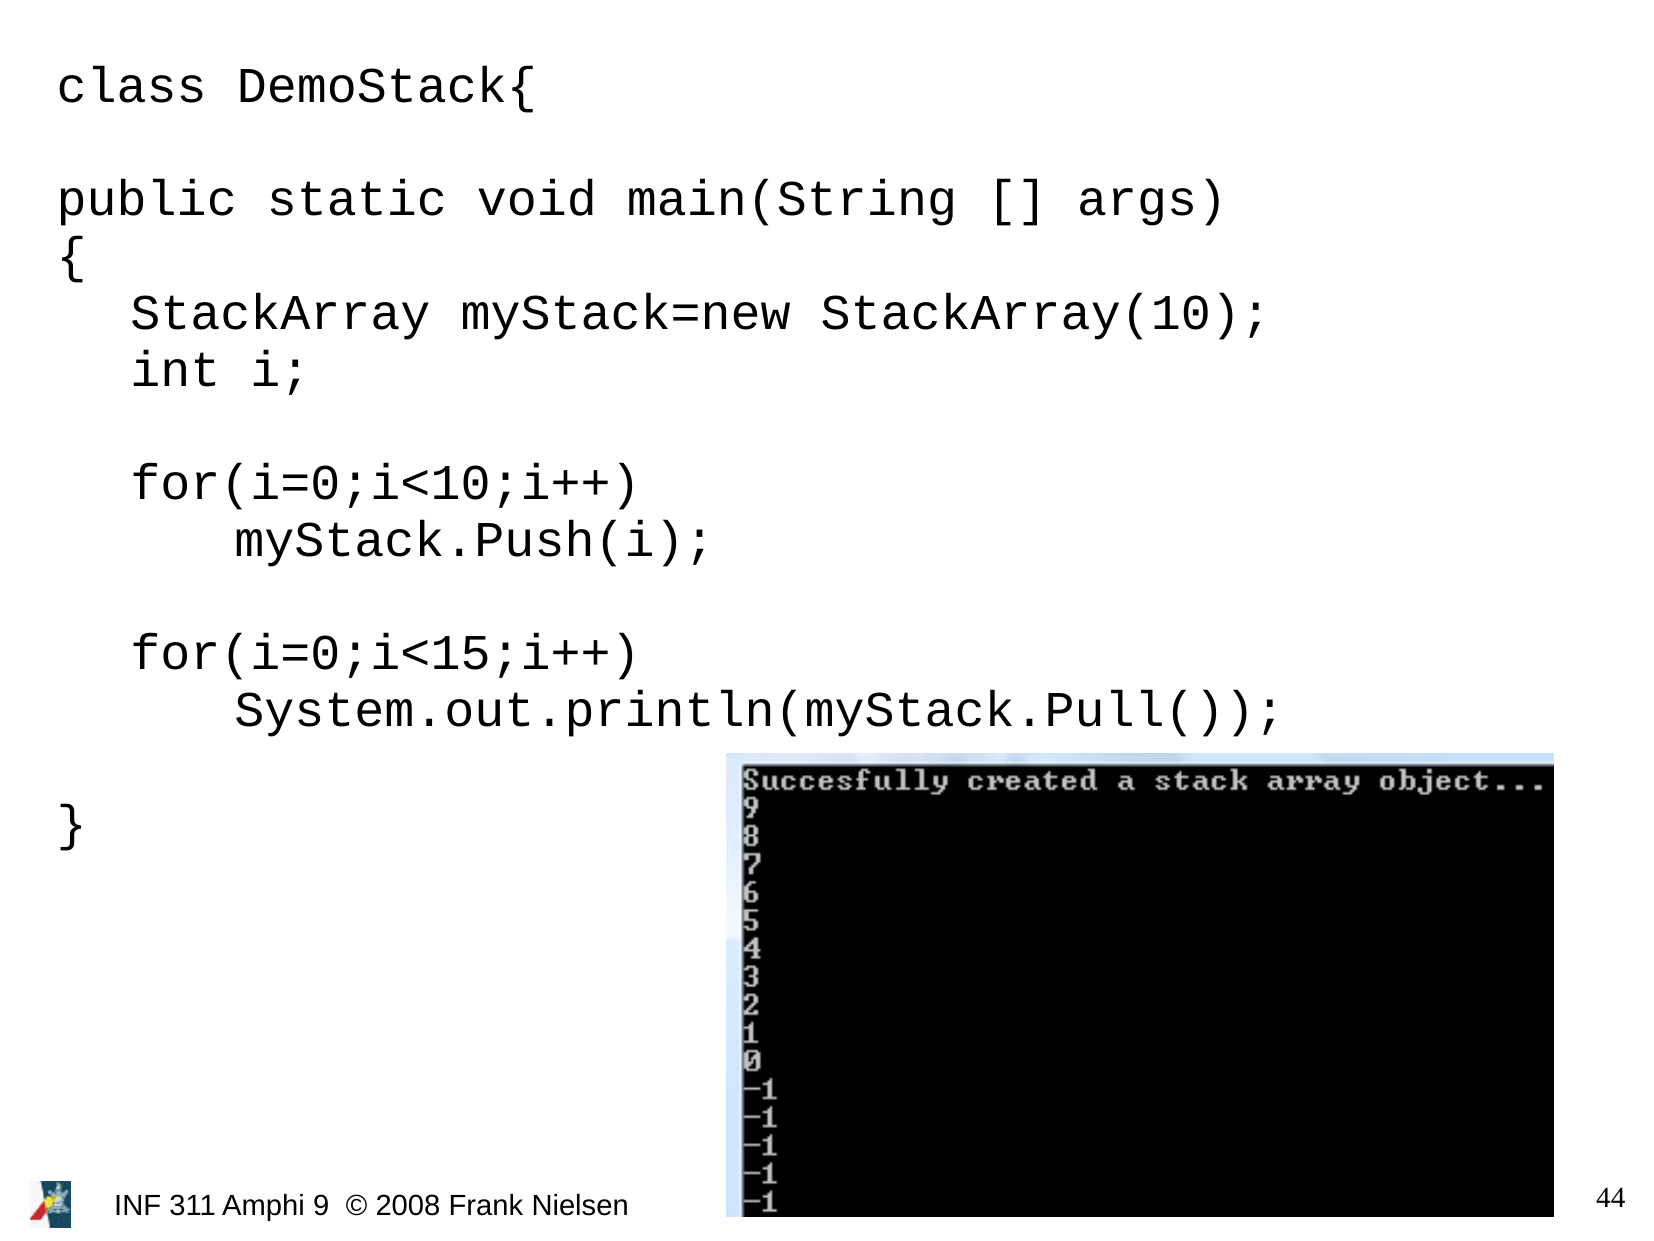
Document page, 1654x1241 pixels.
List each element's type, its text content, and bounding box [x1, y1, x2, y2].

picture [726, 753, 1554, 1217]
text_box class DemoStack{ public static void main(String [] args) { StackArray myStack=new StackArray(10); int i; for(i=0;i<10;i++) myStack.Push(i); for(i=0;i<15;i++) System.out.println(myStack.Pull()); } [41, 53, 1300, 875]
picture [29, 1181, 71, 1228]
